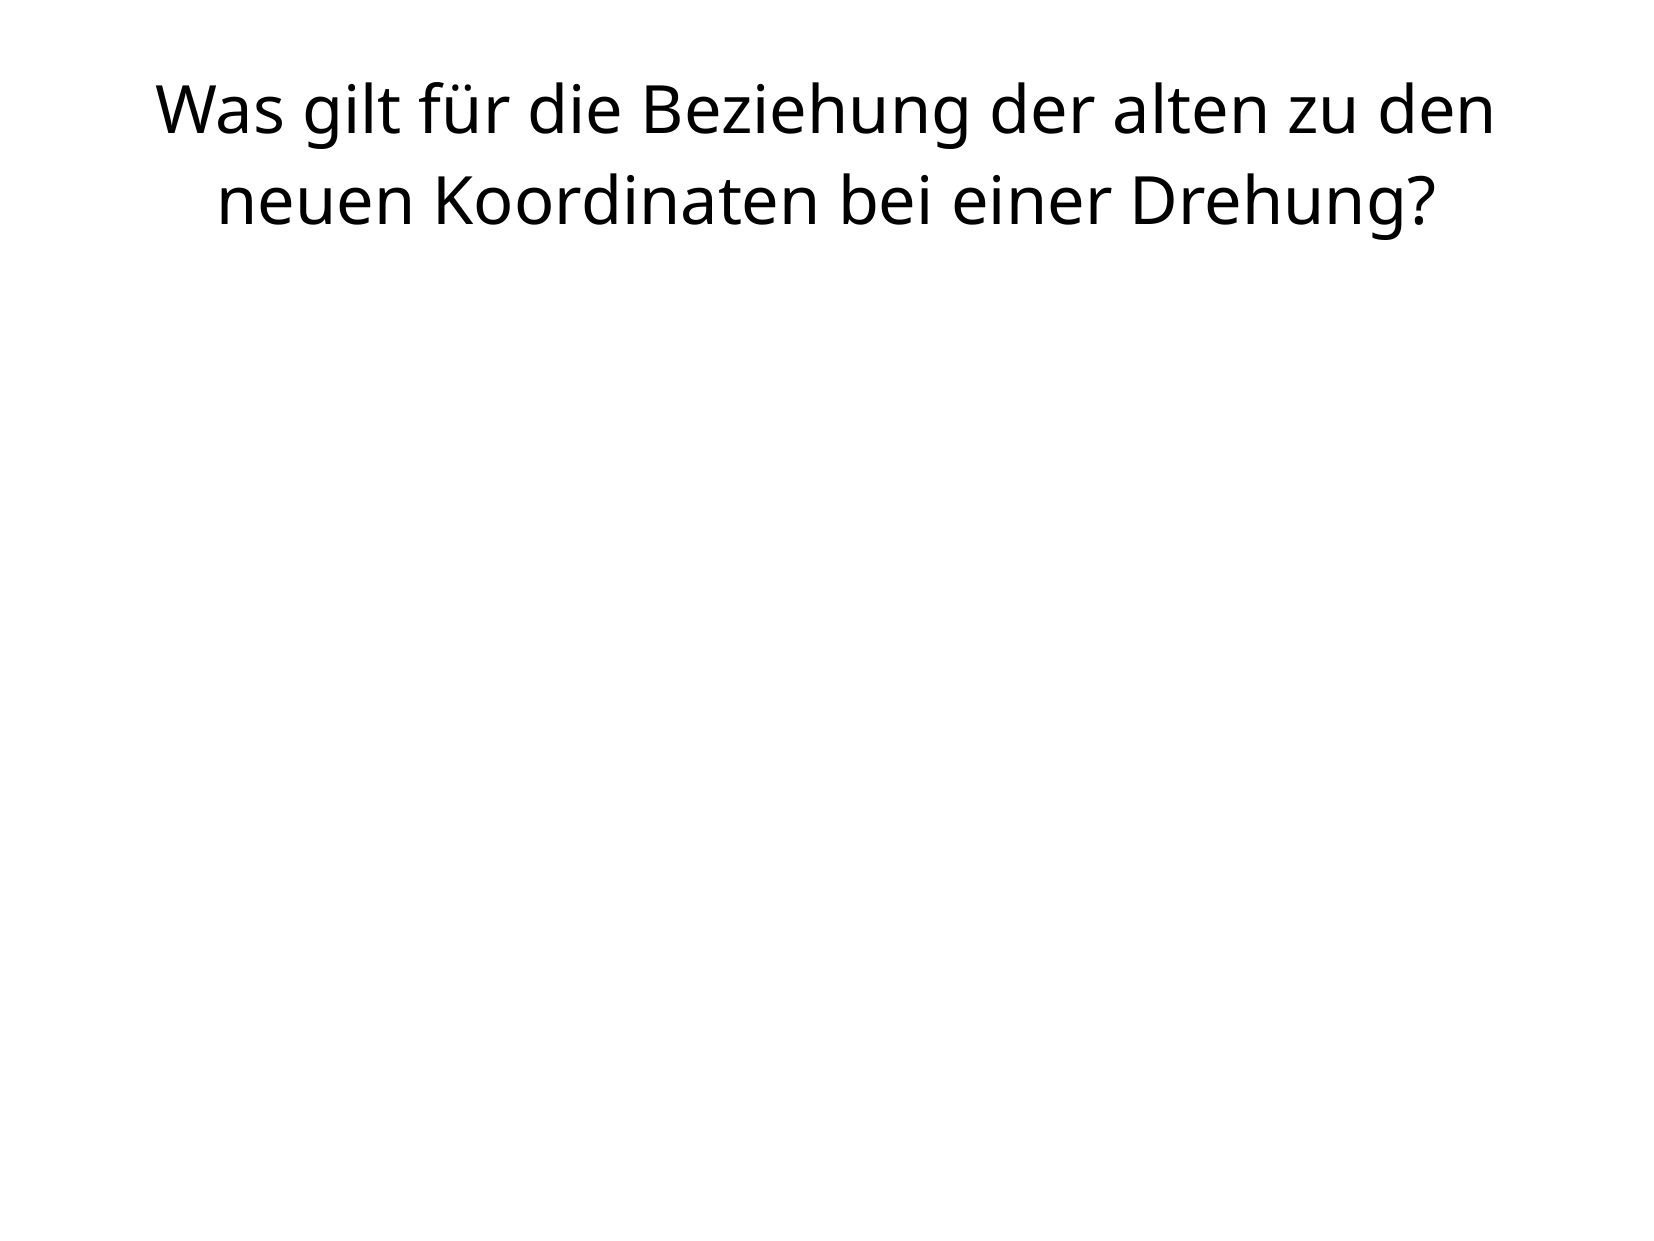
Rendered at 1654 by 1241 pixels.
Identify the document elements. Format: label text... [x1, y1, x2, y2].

title Was gilt für die Beziehung der alten zu den neuen Koordinaten bei einer Drehung? [82, 49, 1571, 257]
